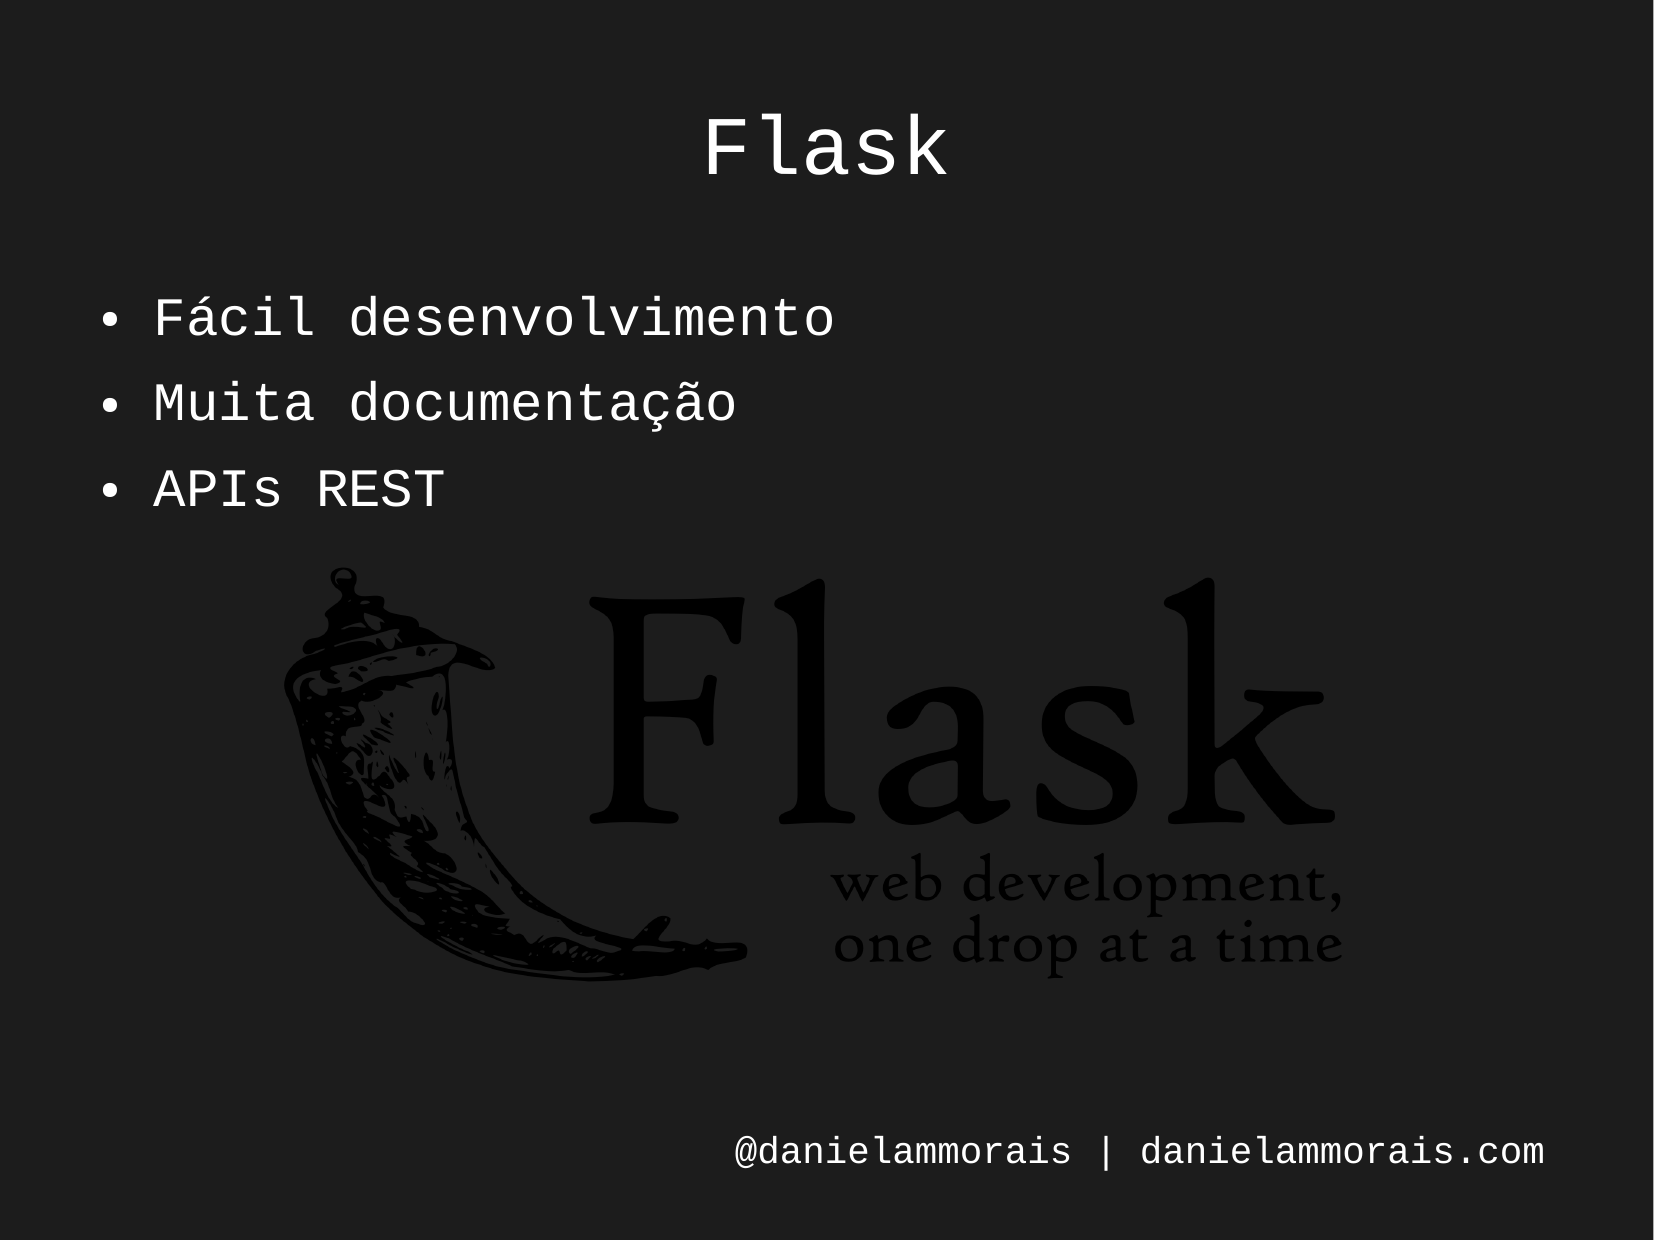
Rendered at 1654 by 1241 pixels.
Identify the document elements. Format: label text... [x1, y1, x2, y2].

picture [255, 554, 1369, 991]
title Flask [82, 49, 1571, 257]
list Fácil desenvolvimento Muita documentação APIs REST [82, 290, 1571, 1010]
text_box @danielammorais | danielammorais.com [720, 1125, 1654, 1226]
